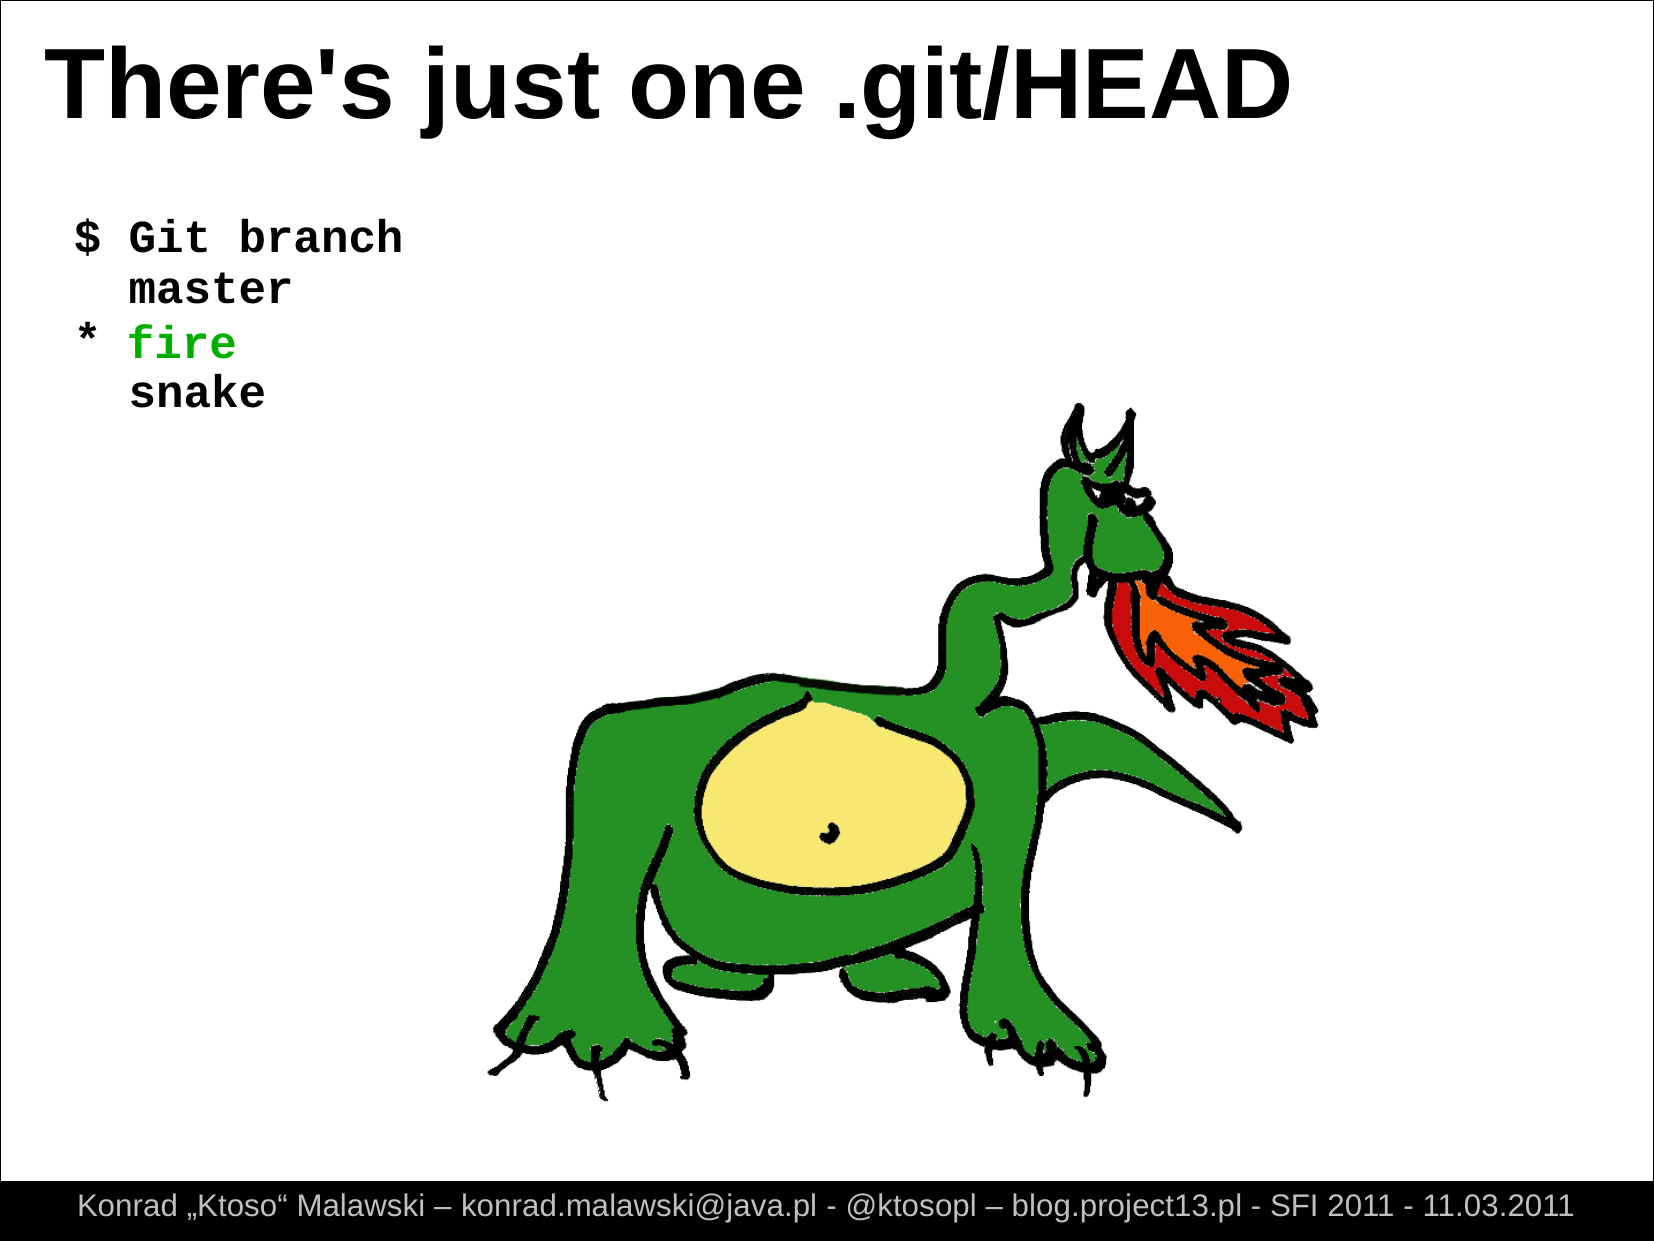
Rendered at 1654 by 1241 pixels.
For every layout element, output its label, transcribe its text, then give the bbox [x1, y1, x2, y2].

text_box $ Git branch master * snake [59, 206, 372, 429]
text_box Konrad „Ktoso“ Malawski – konrad.malawski@java.pl - @ktosopl – blog.project13.pl - SFI 2011 - 11.03.2011 [0, 1181, 1654, 1238]
text_box fire [112, 312, 372, 380]
picture [372, 147, 1359, 1173]
text_box There's just one .git/HEAD [29, 21, 1595, 148]
